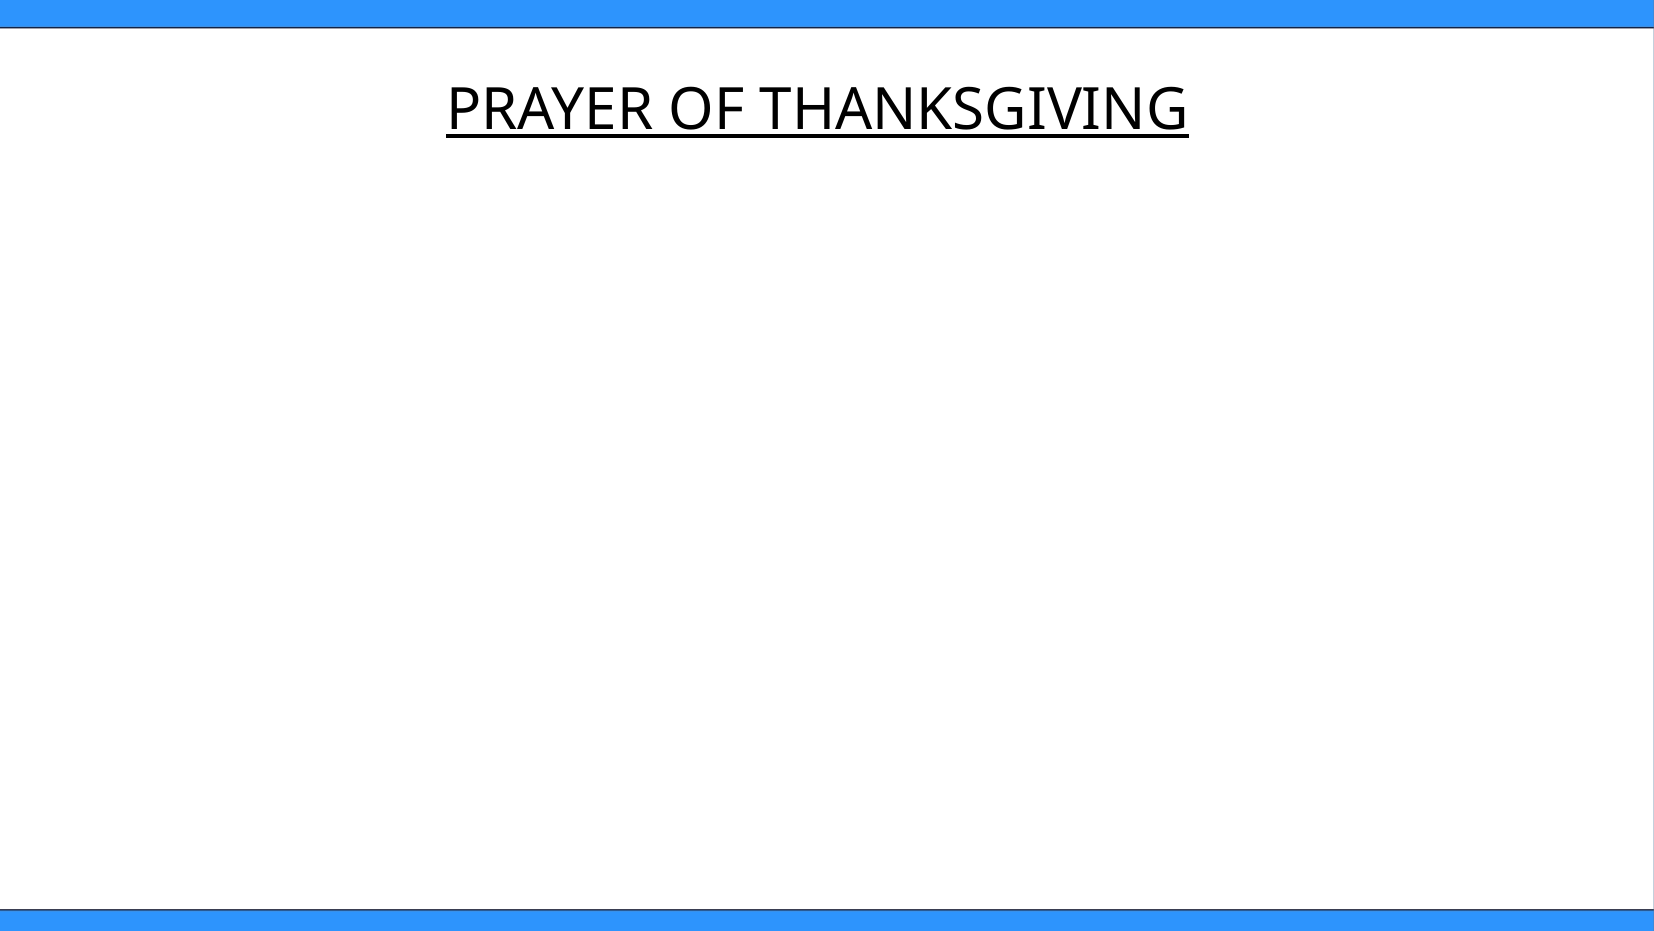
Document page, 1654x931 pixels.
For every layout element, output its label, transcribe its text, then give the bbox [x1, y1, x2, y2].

text_box PRAYER OF THANKSGIVING [105, 60, 1531, 153]
picture [0, 0, 1654, 931]
